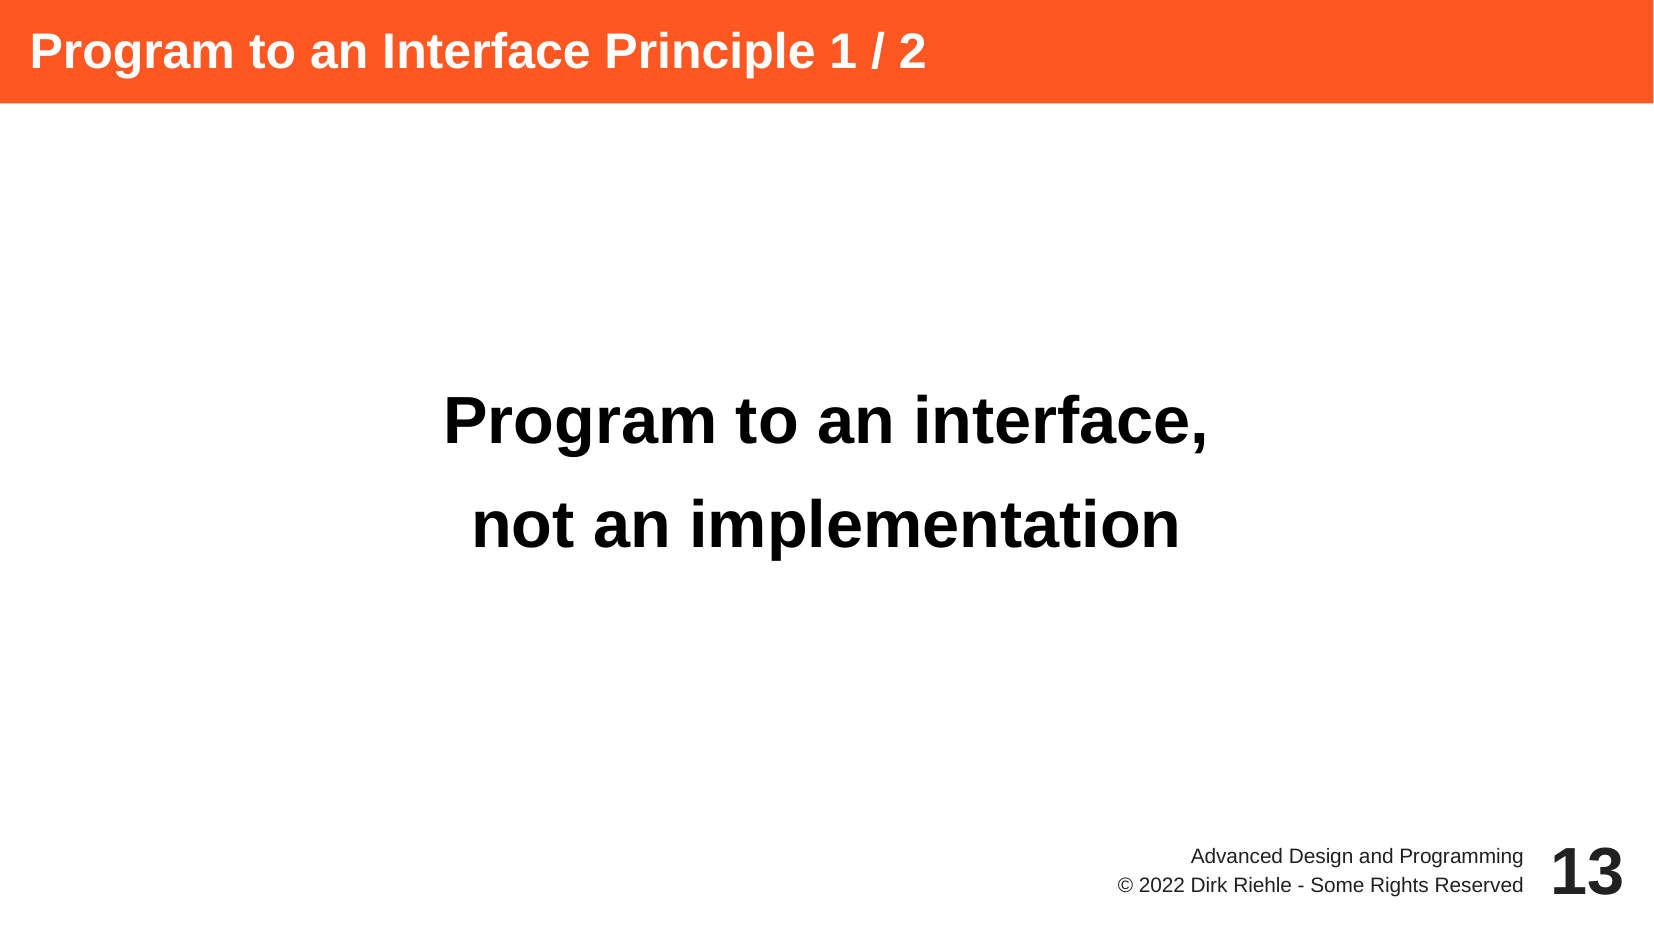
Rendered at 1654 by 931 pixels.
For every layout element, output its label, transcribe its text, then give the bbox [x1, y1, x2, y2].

subtitle Program to an interface, not an implementation [29, 132, 1625, 813]
title Program to an Interface Principle 1 / 2 [0, 0, 1654, 104]
